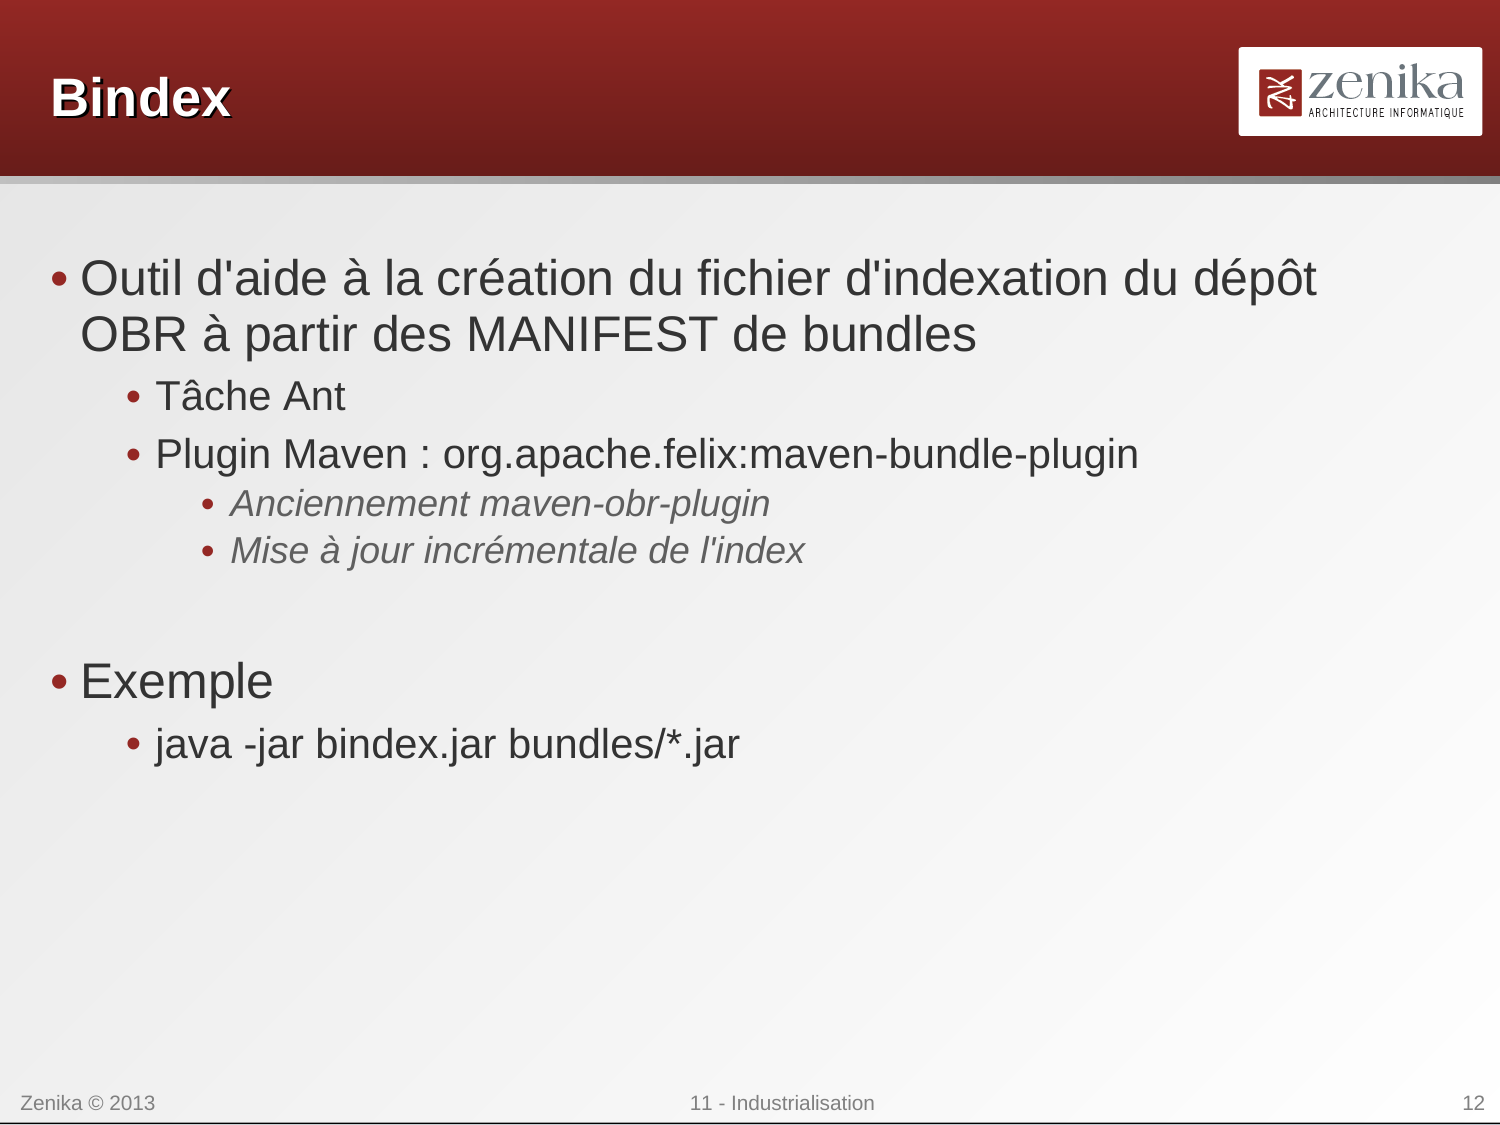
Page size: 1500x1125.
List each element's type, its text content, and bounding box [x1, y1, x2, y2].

picture [1257, 58, 1464, 125]
list Outil d'aide à la création du fichier d'indexation du dépôt OBR à partir des MANIFEST de bundles Tâche Ant Plugin Maven : org.apache.felix:maven-bundle-plugin Anciennement maven-obr-plugin Mise à jour incrémentale de l'index Exemple java -jar bindex.jar bundles/*.jar [50, 249, 1435, 1064]
title Bindex [50, 22, 1206, 172]
